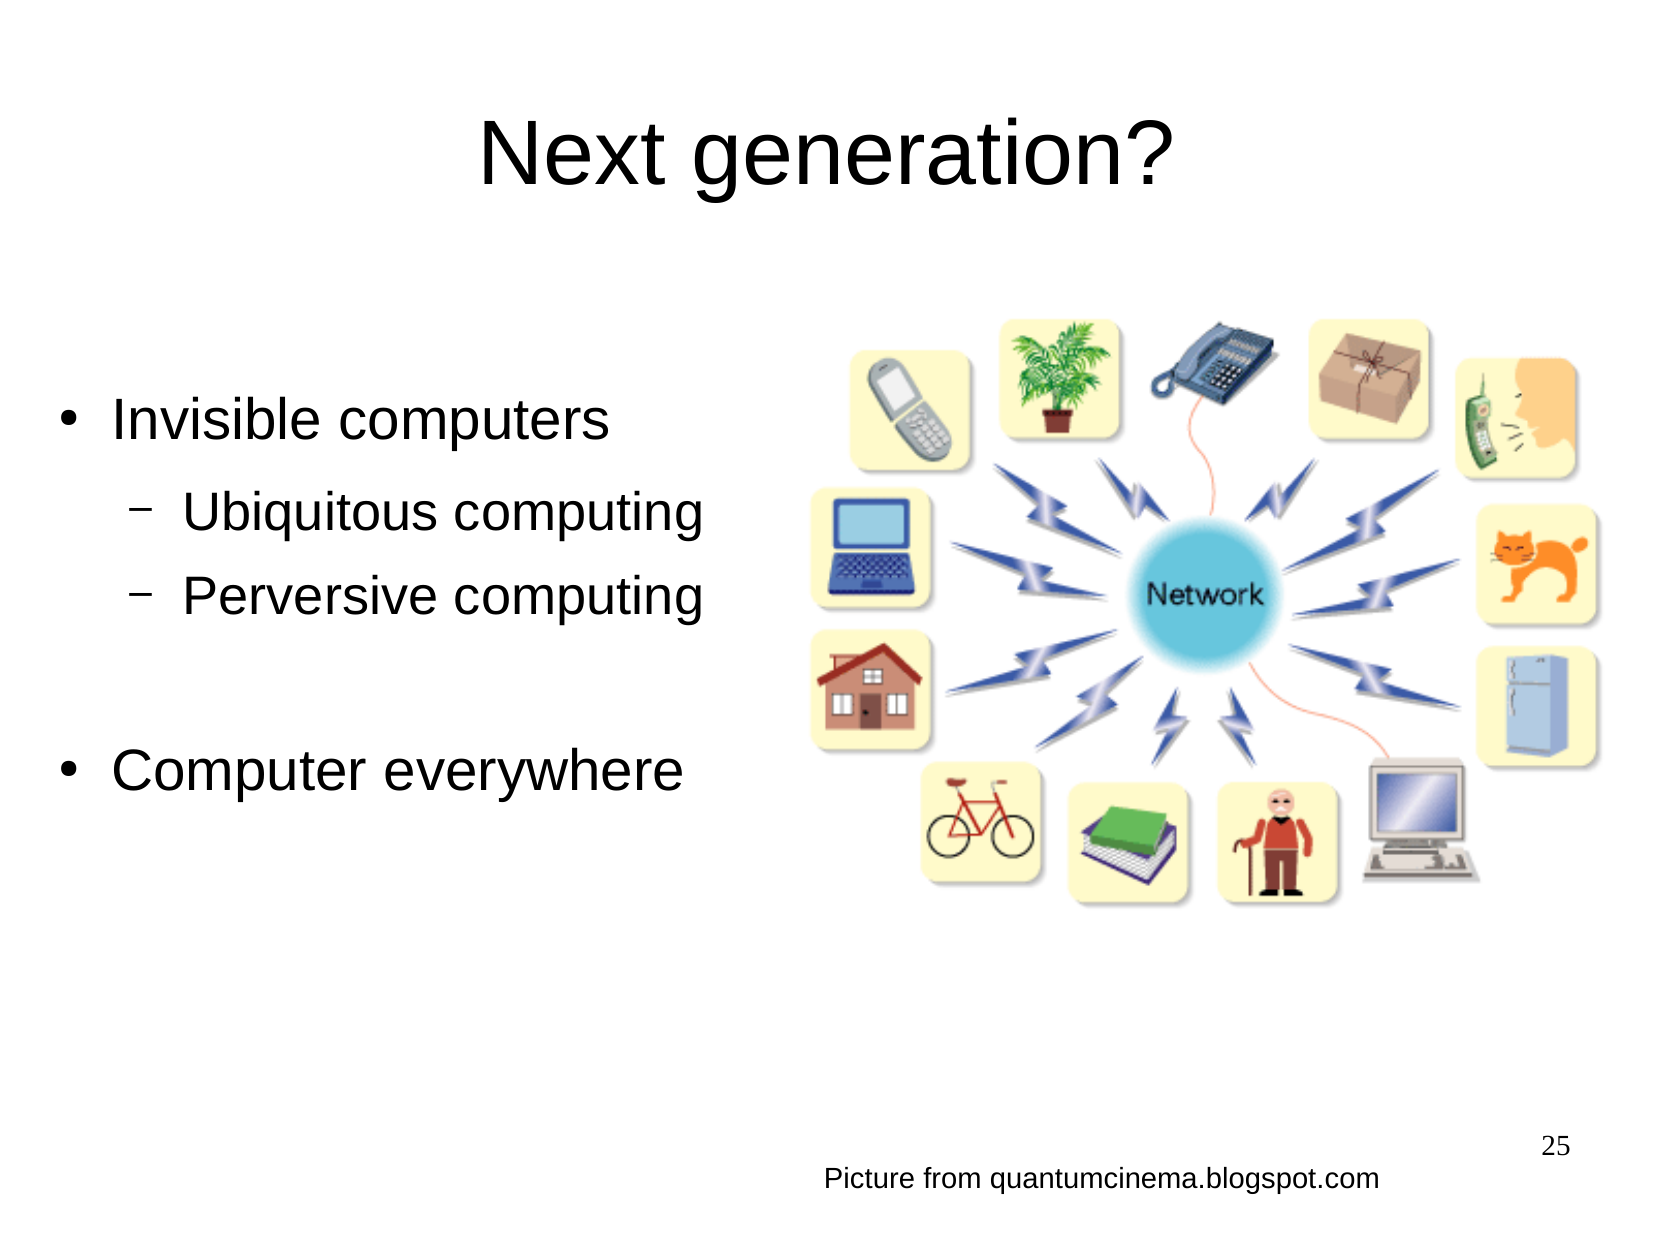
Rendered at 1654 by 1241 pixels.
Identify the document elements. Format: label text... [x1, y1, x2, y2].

list Invisible computers Ubiquitous computing Perversive computing Computer everywhere [40, 386, 756, 1106]
picture [795, 300, 1621, 914]
text_box Picture from quantumcinema.blogspot.com [809, 1154, 1404, 1202]
title Next generation? [82, 49, 1571, 257]
